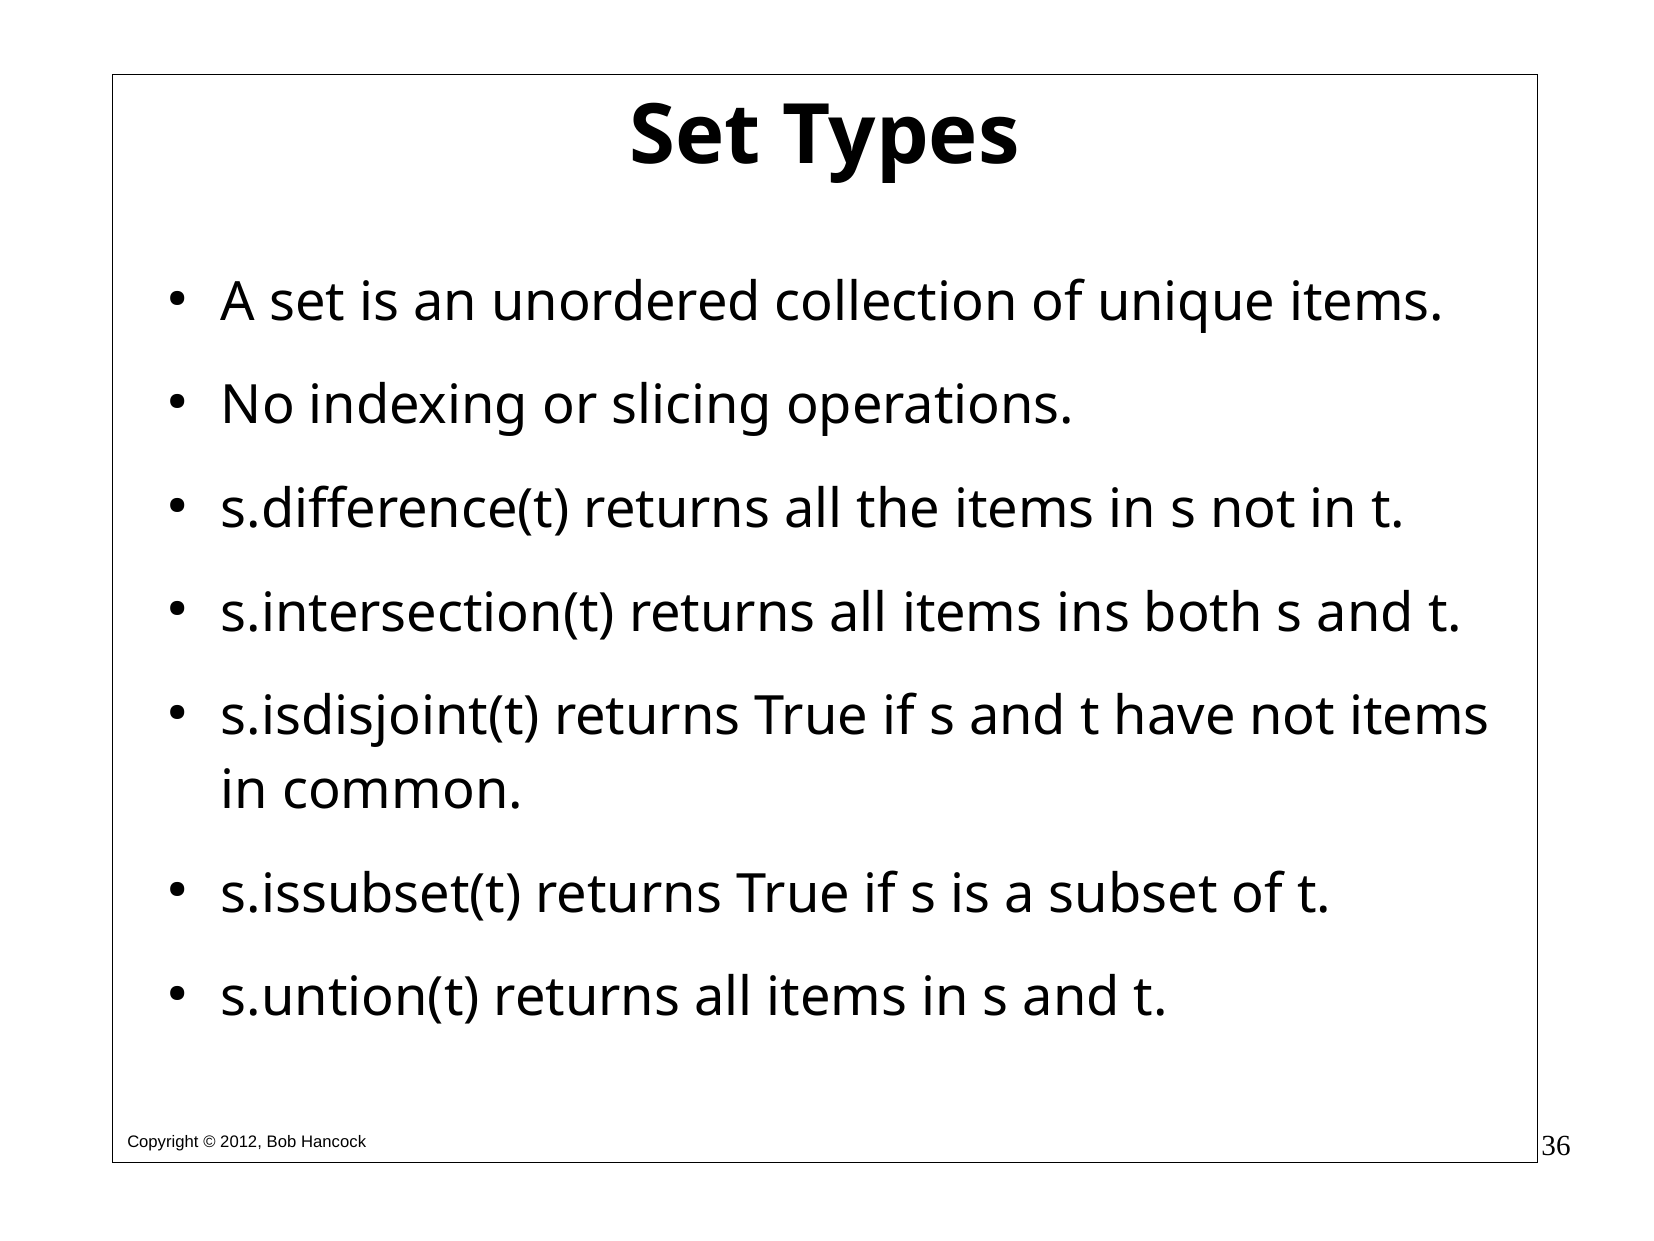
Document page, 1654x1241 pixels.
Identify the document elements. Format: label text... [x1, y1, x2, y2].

list A set is an unordered collection of unique items. No indexing or slicing operations. s.difference(t) returns all the items in s not in t. s.intersection(t) returns all items ins both s and t. s.isdisjoint(t) returns True if s and t have not items in common. s.issubset(t) returns True if s is a subset of t. s.untion(t) returns all items in s and t. [150, 262, 1501, 1126]
text_box Copyright © 2012, Bob Hancock [112, 1125, 382, 1159]
title Set Types [112, 75, 1538, 188]
